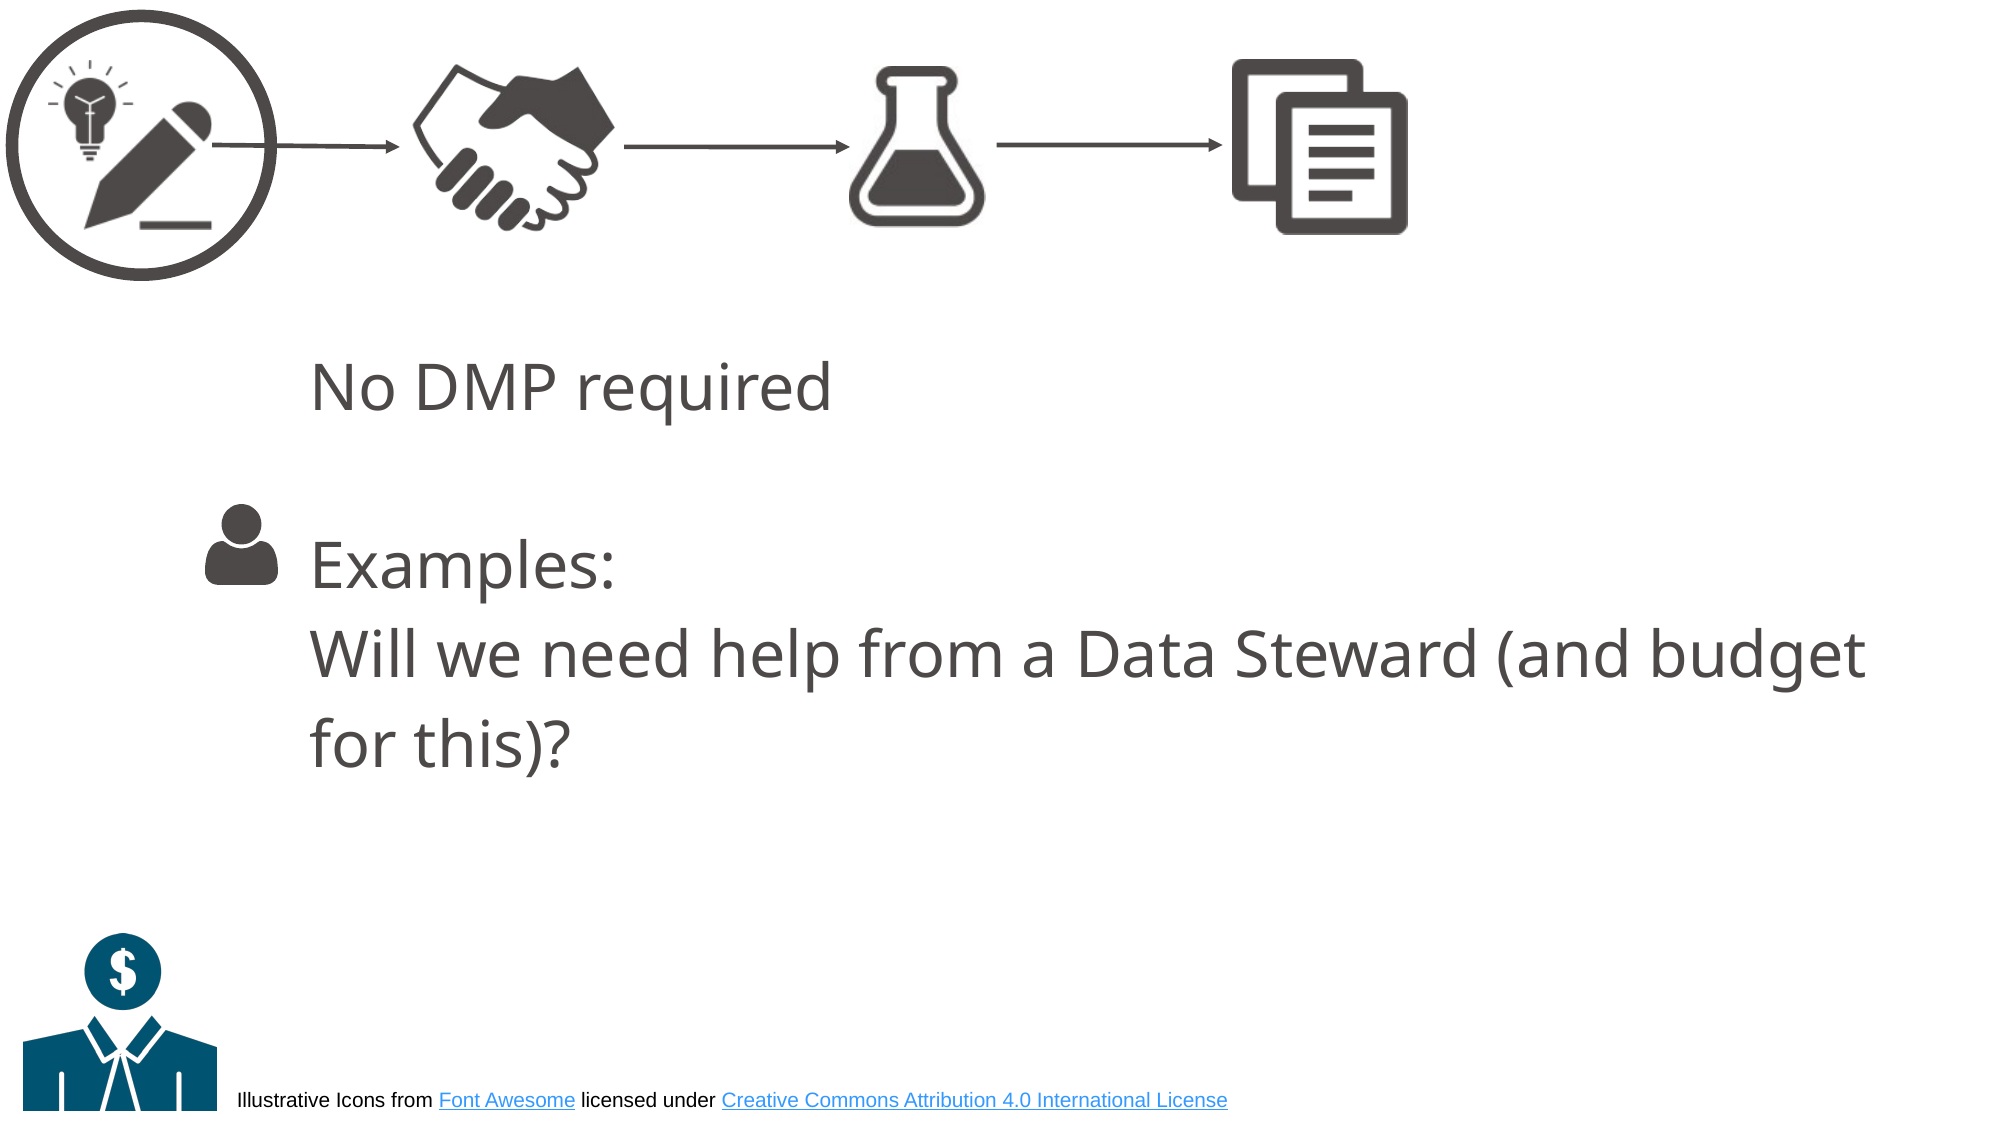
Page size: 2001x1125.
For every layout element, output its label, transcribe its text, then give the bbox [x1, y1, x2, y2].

text_box No DMP required Examples: Will we need help from a Data Steward (and budget for this)? [294, 319, 1960, 1063]
text_box [221, 504, 262, 545]
text_box Illustrative Icons from Font Awesome licensed under Creative Commons Attribution 4.0 International License [221, 1046, 1876, 1125]
picture [399, 38, 625, 256]
picture [849, 66, 986, 228]
picture [1232, 59, 1408, 235]
text_box [205, 541, 278, 585]
picture [23, 933, 217, 1111]
picture [110, 948, 135, 995]
picture [48, 60, 213, 230]
picture [177, 1072, 181, 1111]
picture [60, 1072, 64, 1111]
